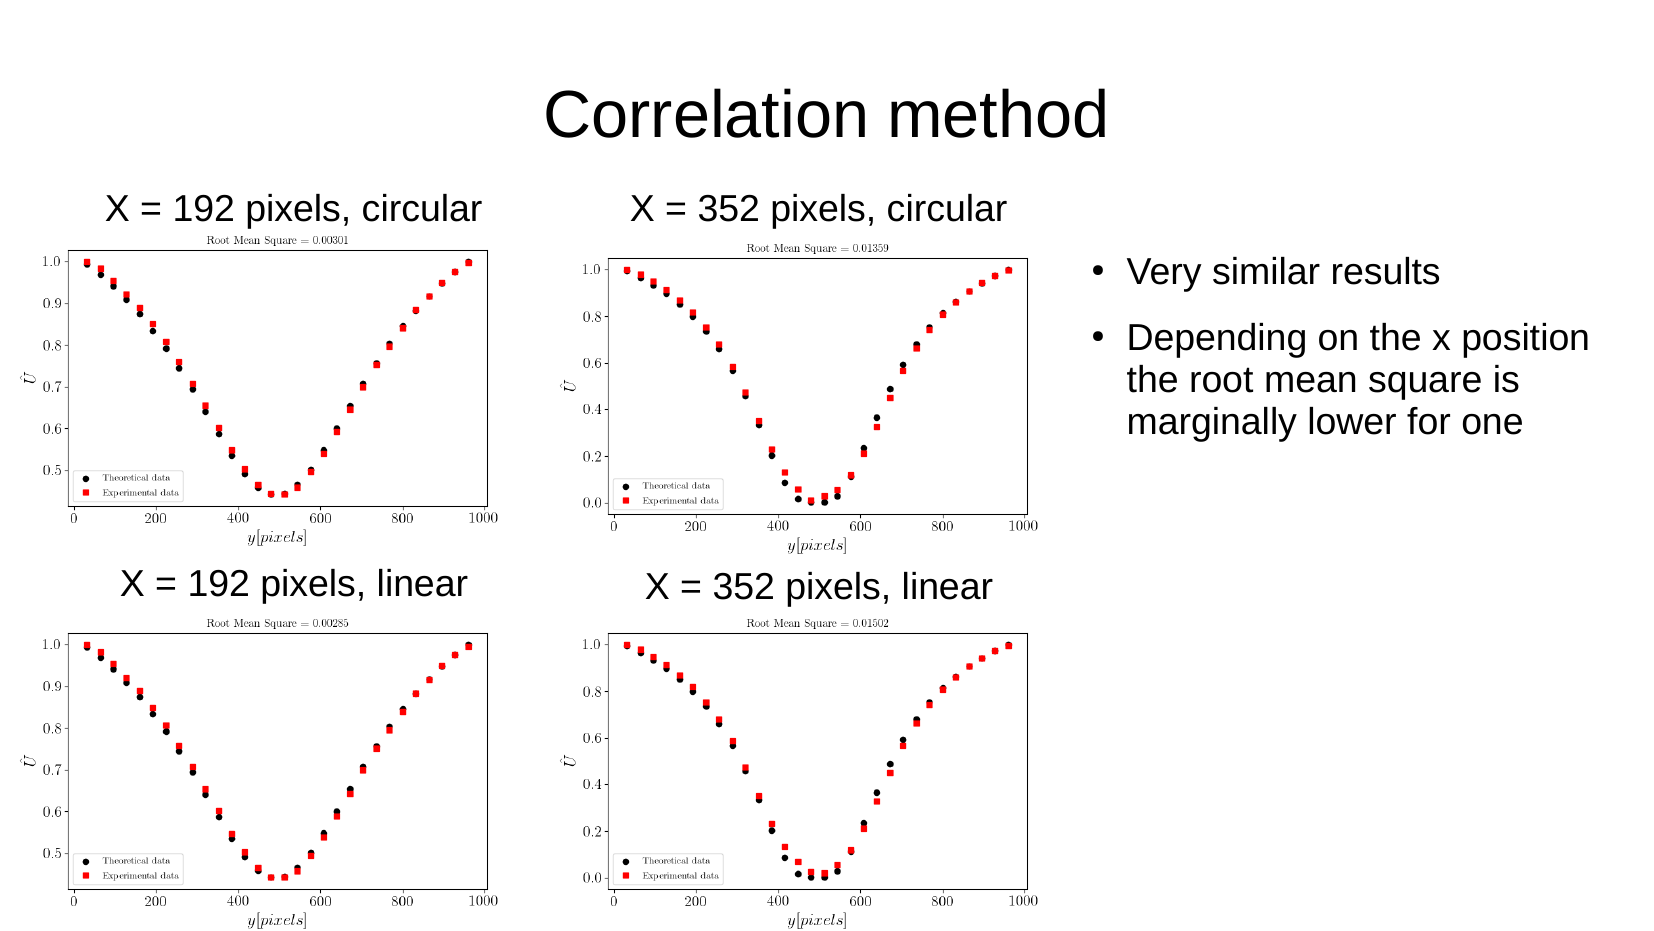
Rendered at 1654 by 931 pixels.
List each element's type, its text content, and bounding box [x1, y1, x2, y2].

text_box X = 192 pixels, circular [90, 180, 498, 237]
text_box Very similar results Depending on the x position the root mean square is marginally lower for one [1076, 243, 1606, 451]
text_box X = 192 pixels, linear [105, 555, 484, 612]
picture [0, 209, 1081, 556]
picture [0, 592, 1081, 931]
text_box X = 352 pixels, linear [630, 558, 1009, 616]
text_box X = 352 pixels, circular [615, 180, 1023, 237]
title Correlation method [82, 37, 1571, 193]
